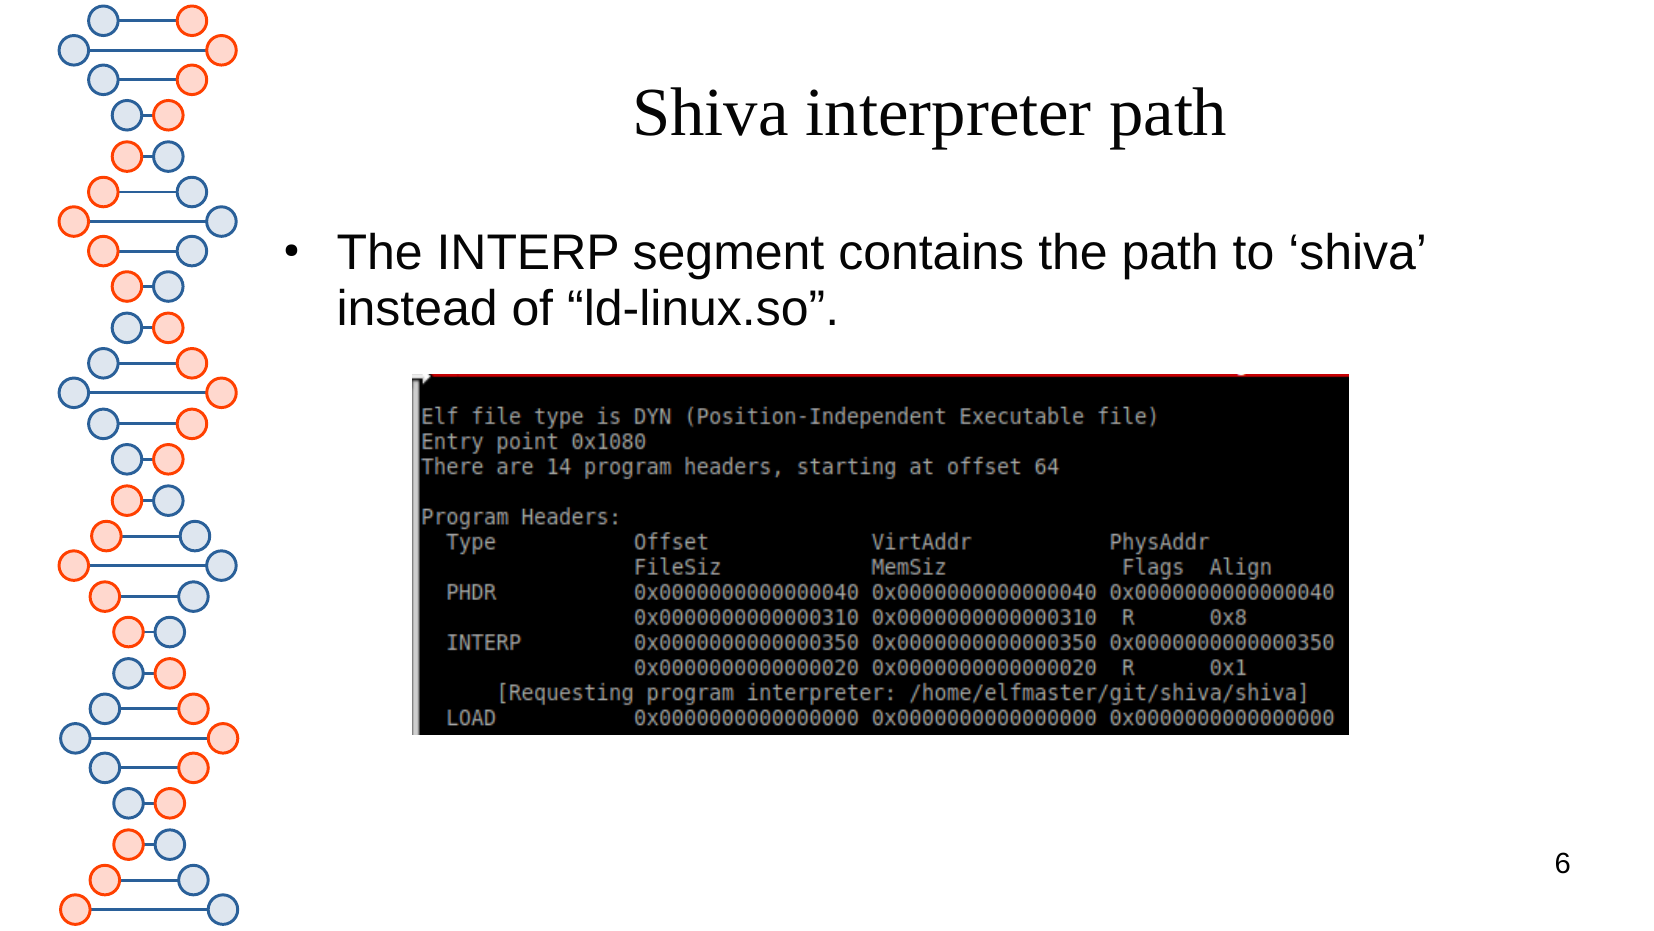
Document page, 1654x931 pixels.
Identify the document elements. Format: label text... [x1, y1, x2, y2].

picture [412, 374, 1349, 735]
list The INTERP segment contains the path to ‘shiva’ instead of “ld-linux.so”. [265, 224, 1595, 764]
title Shiva interpreter path [265, 35, 1595, 189]
